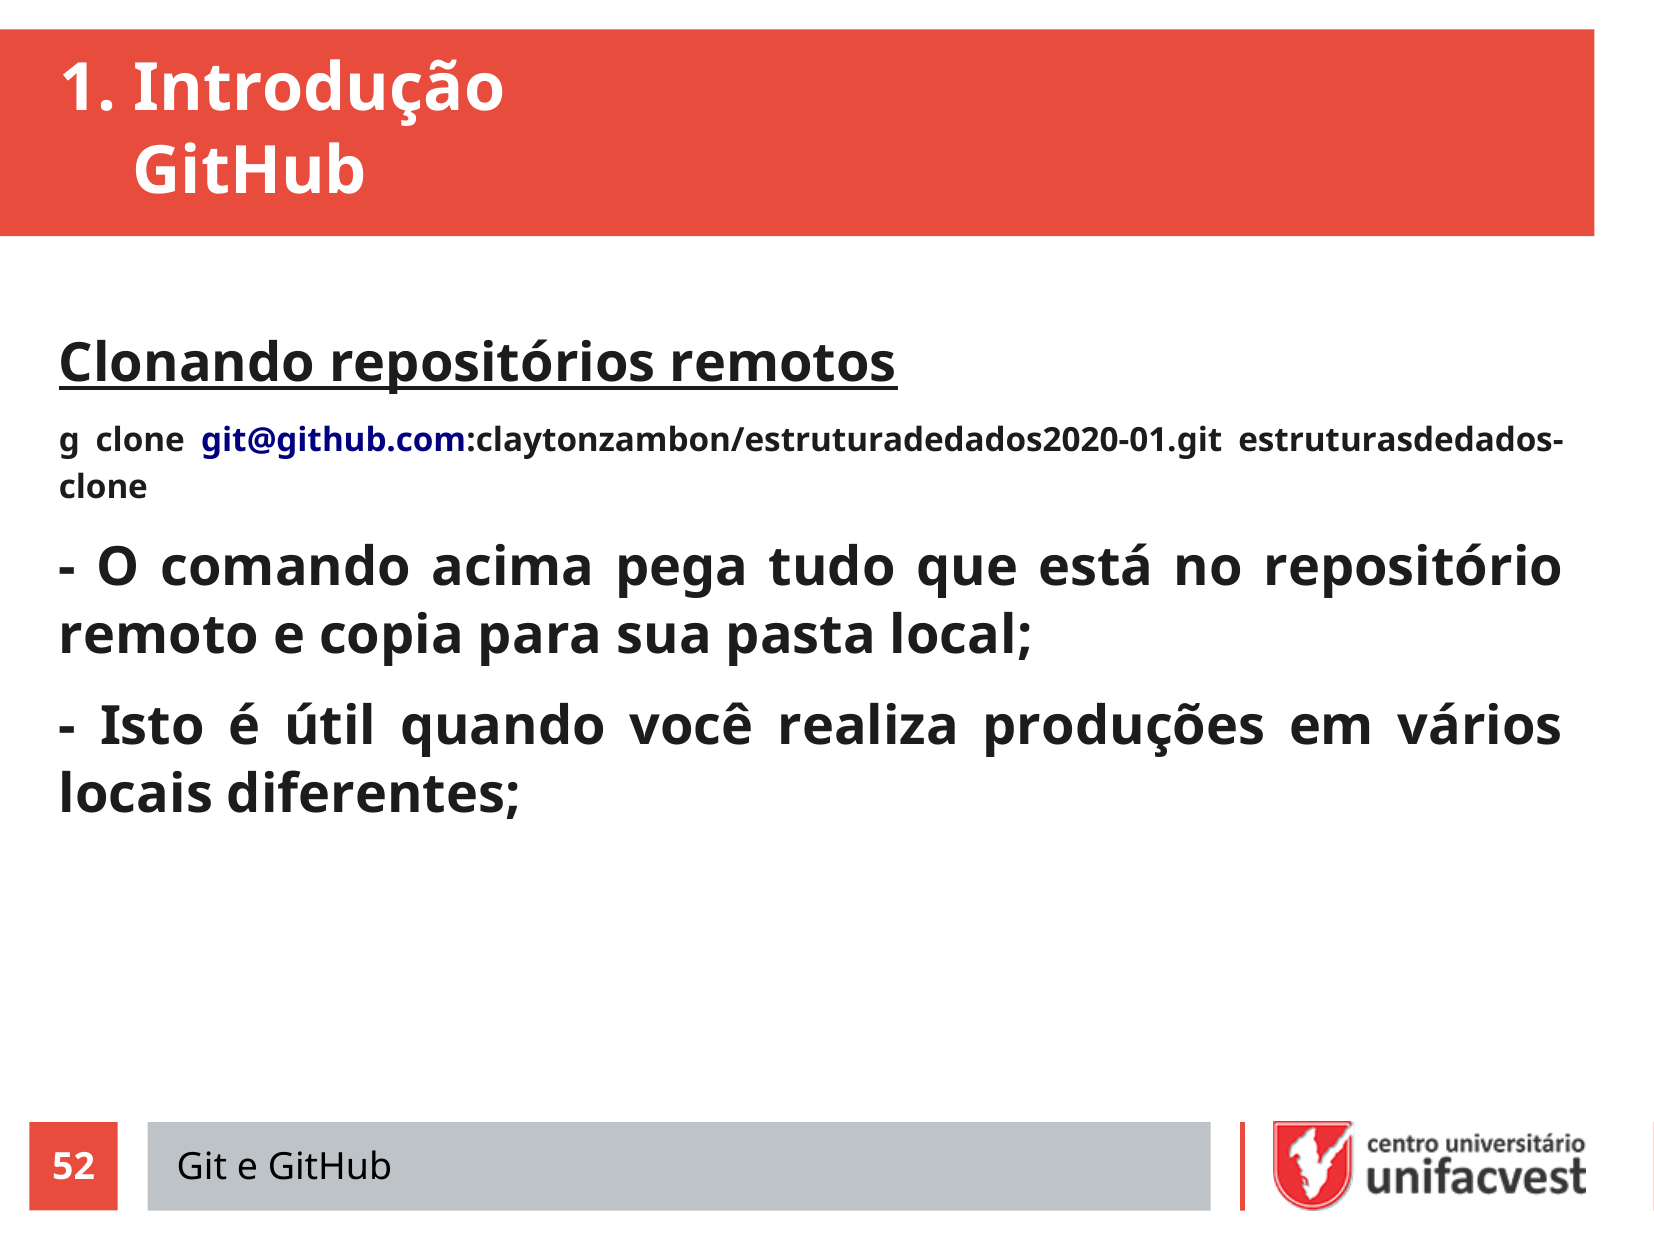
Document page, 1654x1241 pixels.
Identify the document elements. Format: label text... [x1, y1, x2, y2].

title 1. Introdução GitHub [59, 59, 1595, 207]
text_box Git e GitHub [161, 1132, 1212, 1196]
picture [1273, 1121, 1586, 1211]
list Clonando repositórios remotos g clone git@github.com:claytonzambon/estruturadedados2020-01.git estruturasdedados-clone - O comando acima pega tudo que está no repositório remoto e copia para sua pasta local; - Isto é útil quando você realiza produções em vários locais diferentes; [59, 324, 1566, 1093]
text_box [1245, 1120, 1654, 1212]
